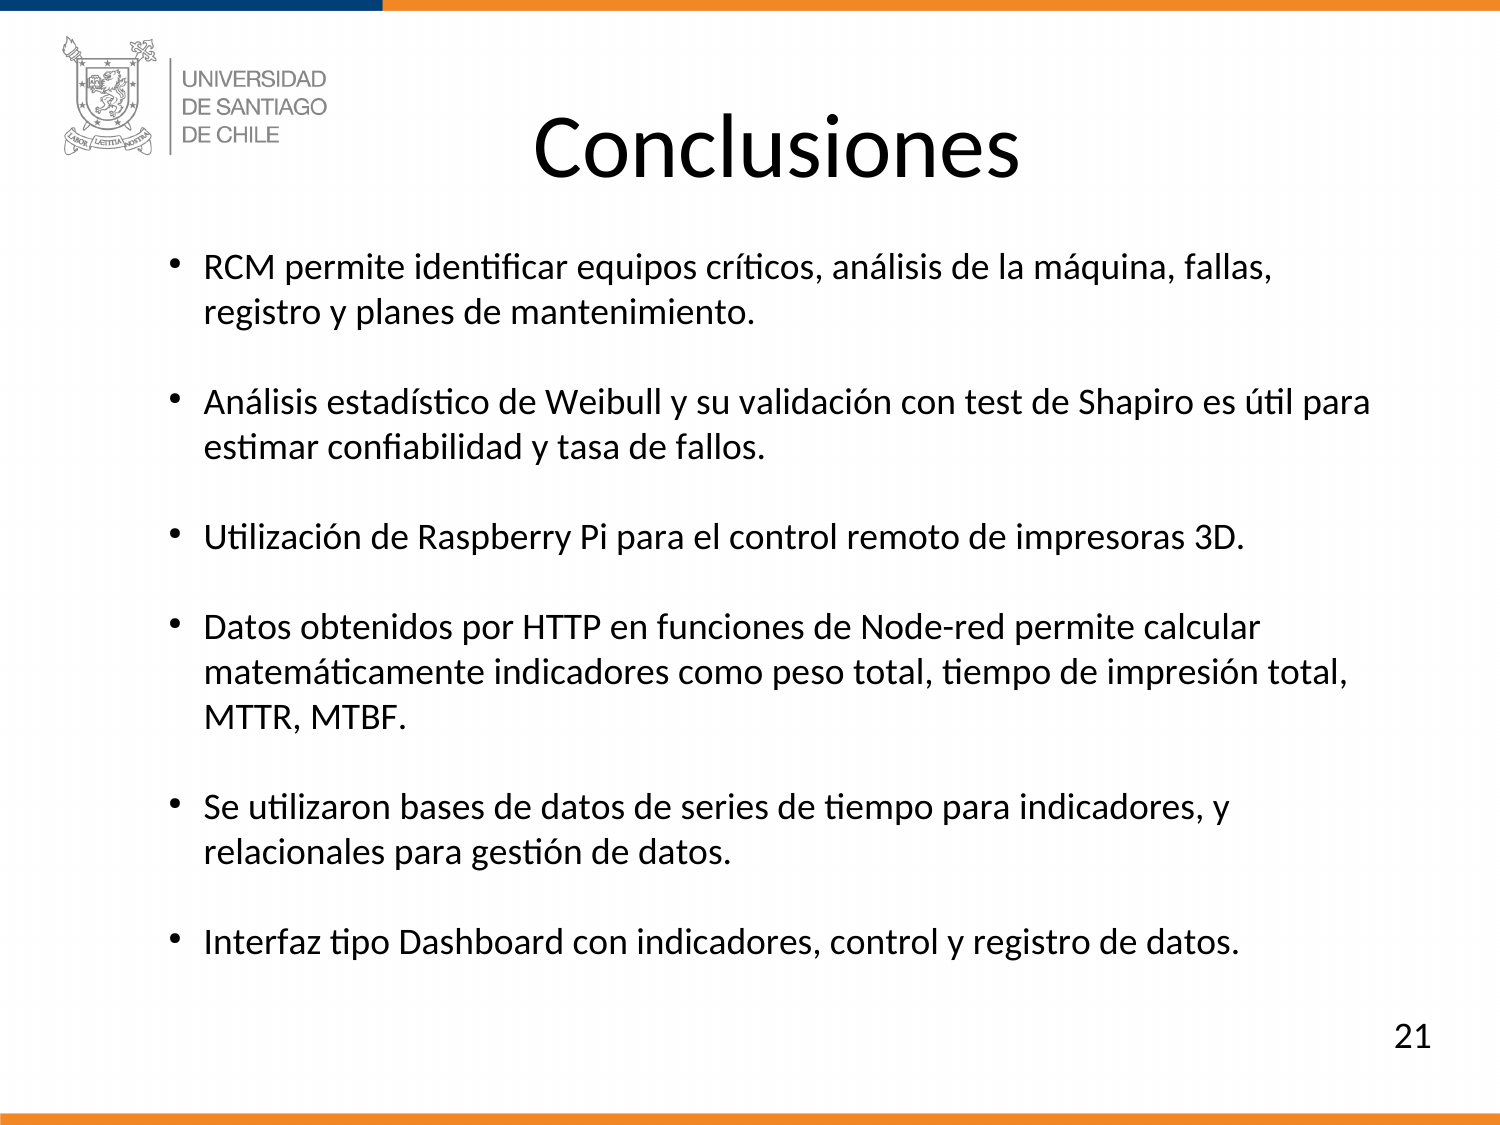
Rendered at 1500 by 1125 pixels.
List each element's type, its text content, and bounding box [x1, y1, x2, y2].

text_box RCM permite identificar equipos críticos, análisis de la máquina, fallas, registro y planes de mantenimiento. Análisis estadístico de Weibull y su validación con test de Shapiro es útil para estimar confiabilidad y tasa de fallos. Utilización de Raspberry Pi para el control remoto de impresoras 3D. Datos obtenidos por HTTP en funciones de Node-red permite calcular matemáticamente indicadores como peso total, tiempo de impresión total, MTTR, MTBF. Se utilizaron bases de datos de series de tiempo para indicadores, y relacionales para gestión de datos. Interfaz tipo Dashboard con indicadores, control y registro de datos. [153, 234, 1406, 970]
text_box <número> [1379, 1003, 1500, 1064]
title Conclusiones [102, 47, 1453, 235]
picture [0, 0, 1500, 1125]
